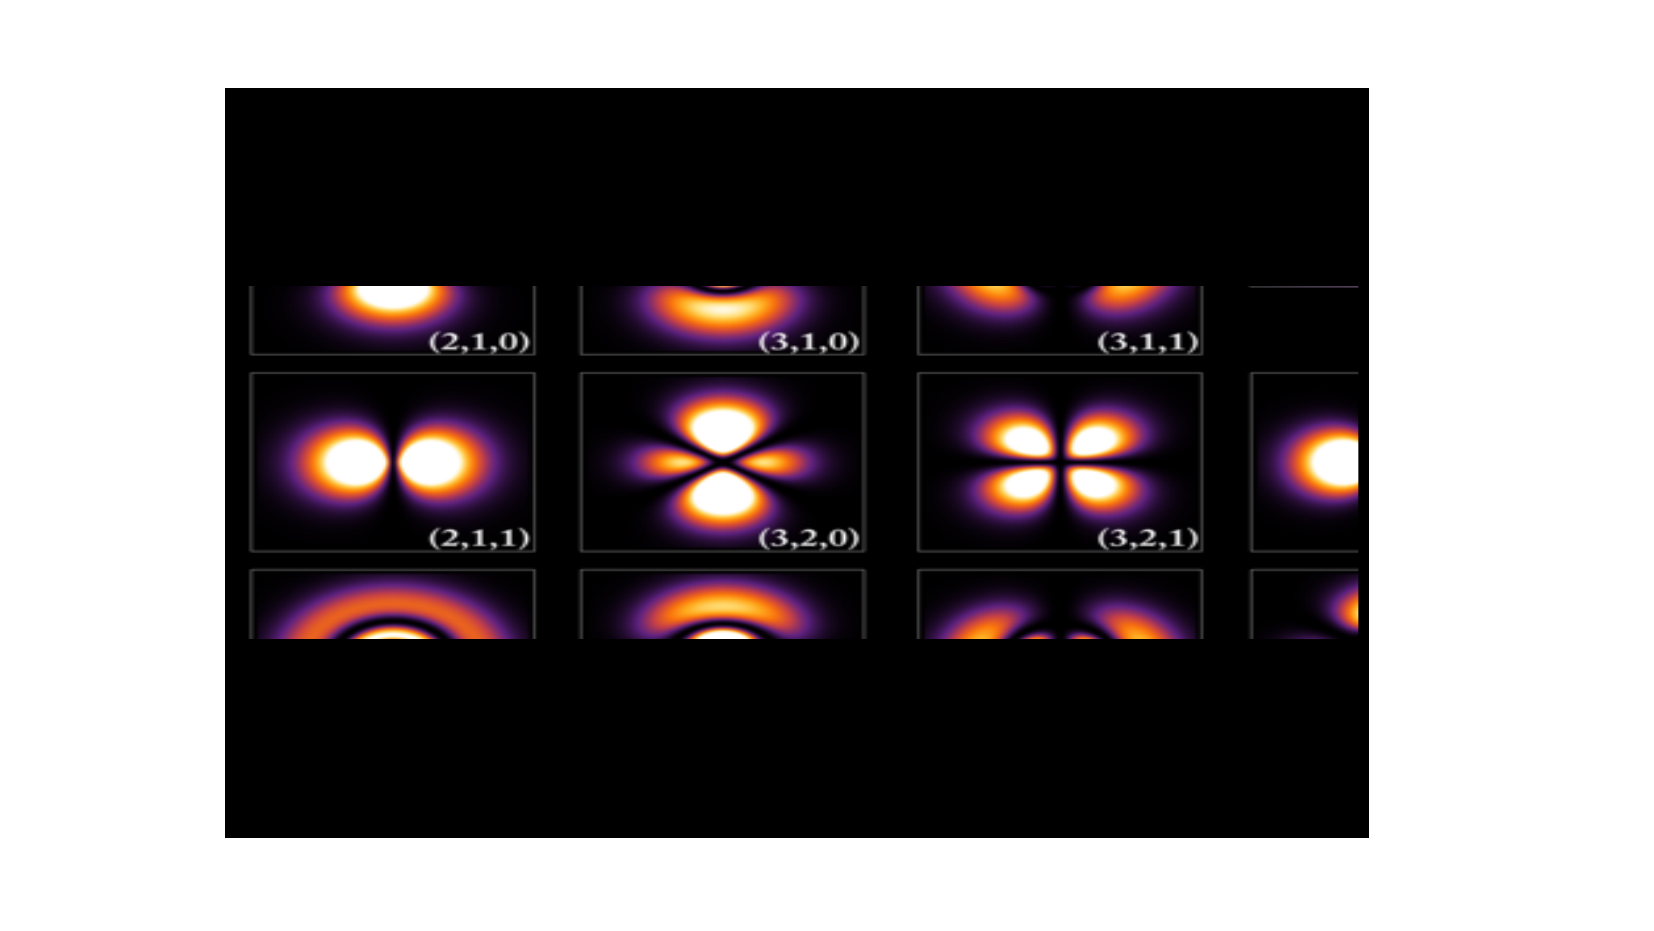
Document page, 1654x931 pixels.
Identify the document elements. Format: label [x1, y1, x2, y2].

picture [236, 286, 1359, 639]
text_box [206, 69, 1388, 857]
